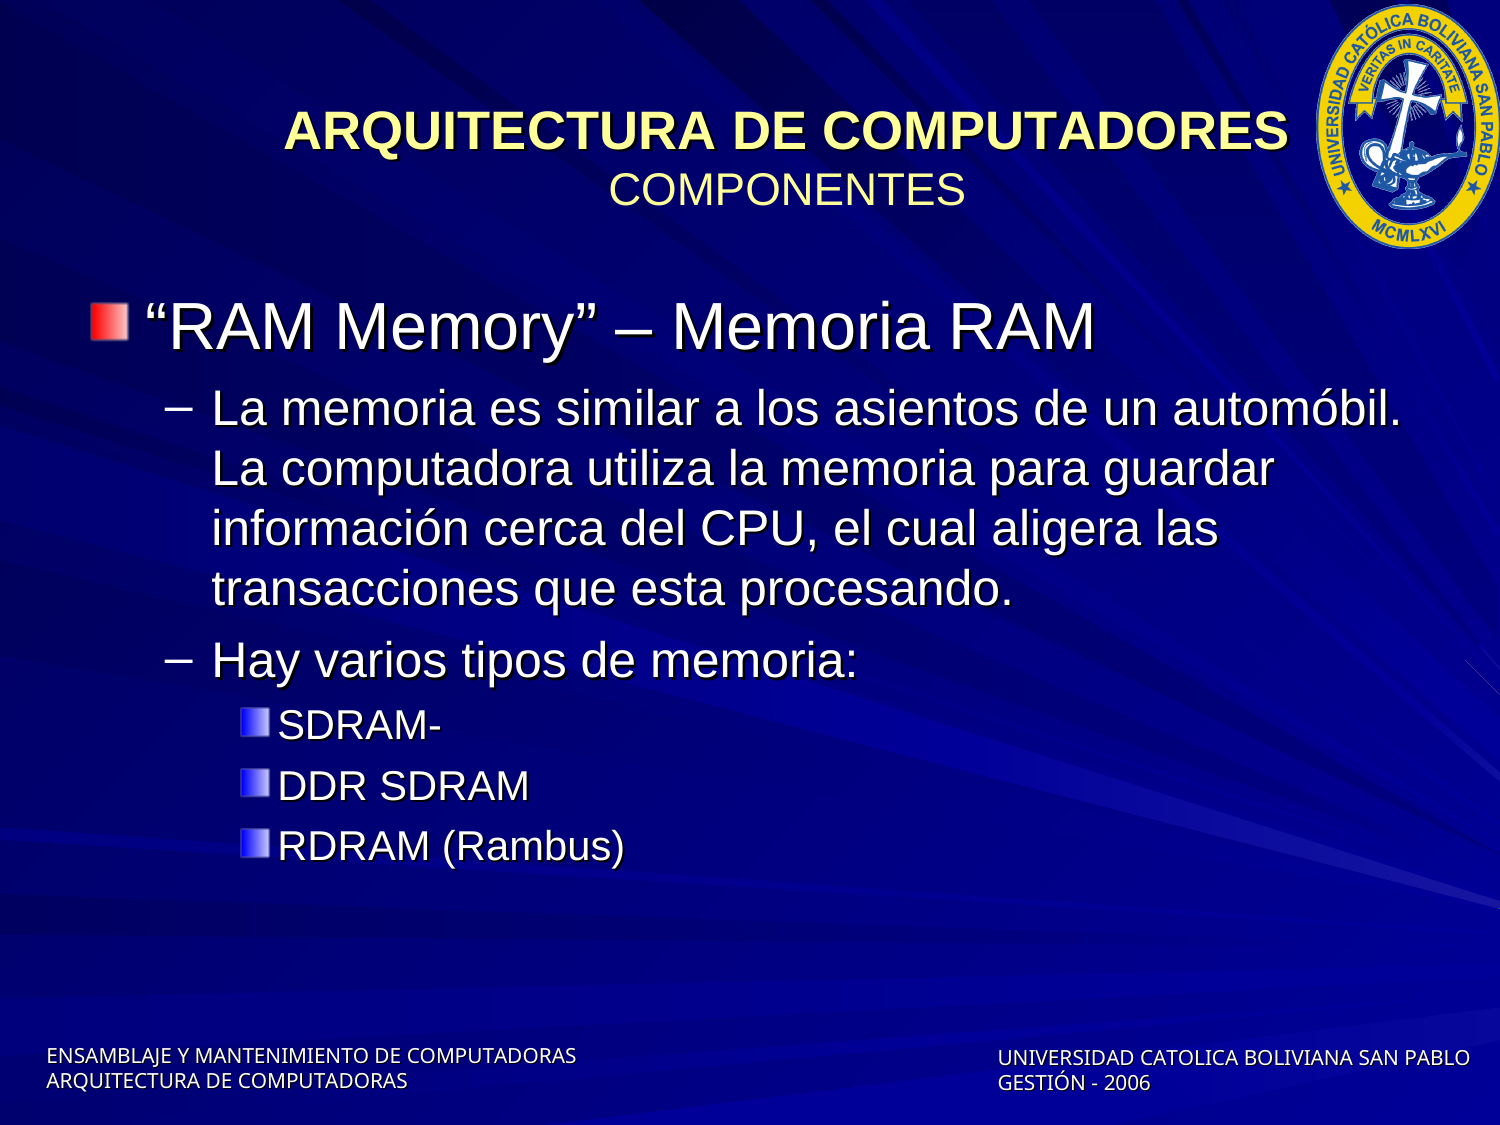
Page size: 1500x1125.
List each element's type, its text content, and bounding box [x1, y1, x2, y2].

text_box ARQUITECTURA DE COMPUTADORES COMPONENTES [112, 78, 1463, 232]
picture [1316, 4, 1500, 249]
list “RAM Memory” – Memoria RAM La memoria es similar a los asientos de un automóbil. La computadora utiliza la memoria para guardar información cerca del CPU, el cual aligera las transacciones que esta procesando. Hay varios tipos de memoria: SDRAM- DDR SDRAM RDRAM (Rambus) [74, 274, 1450, 1050]
